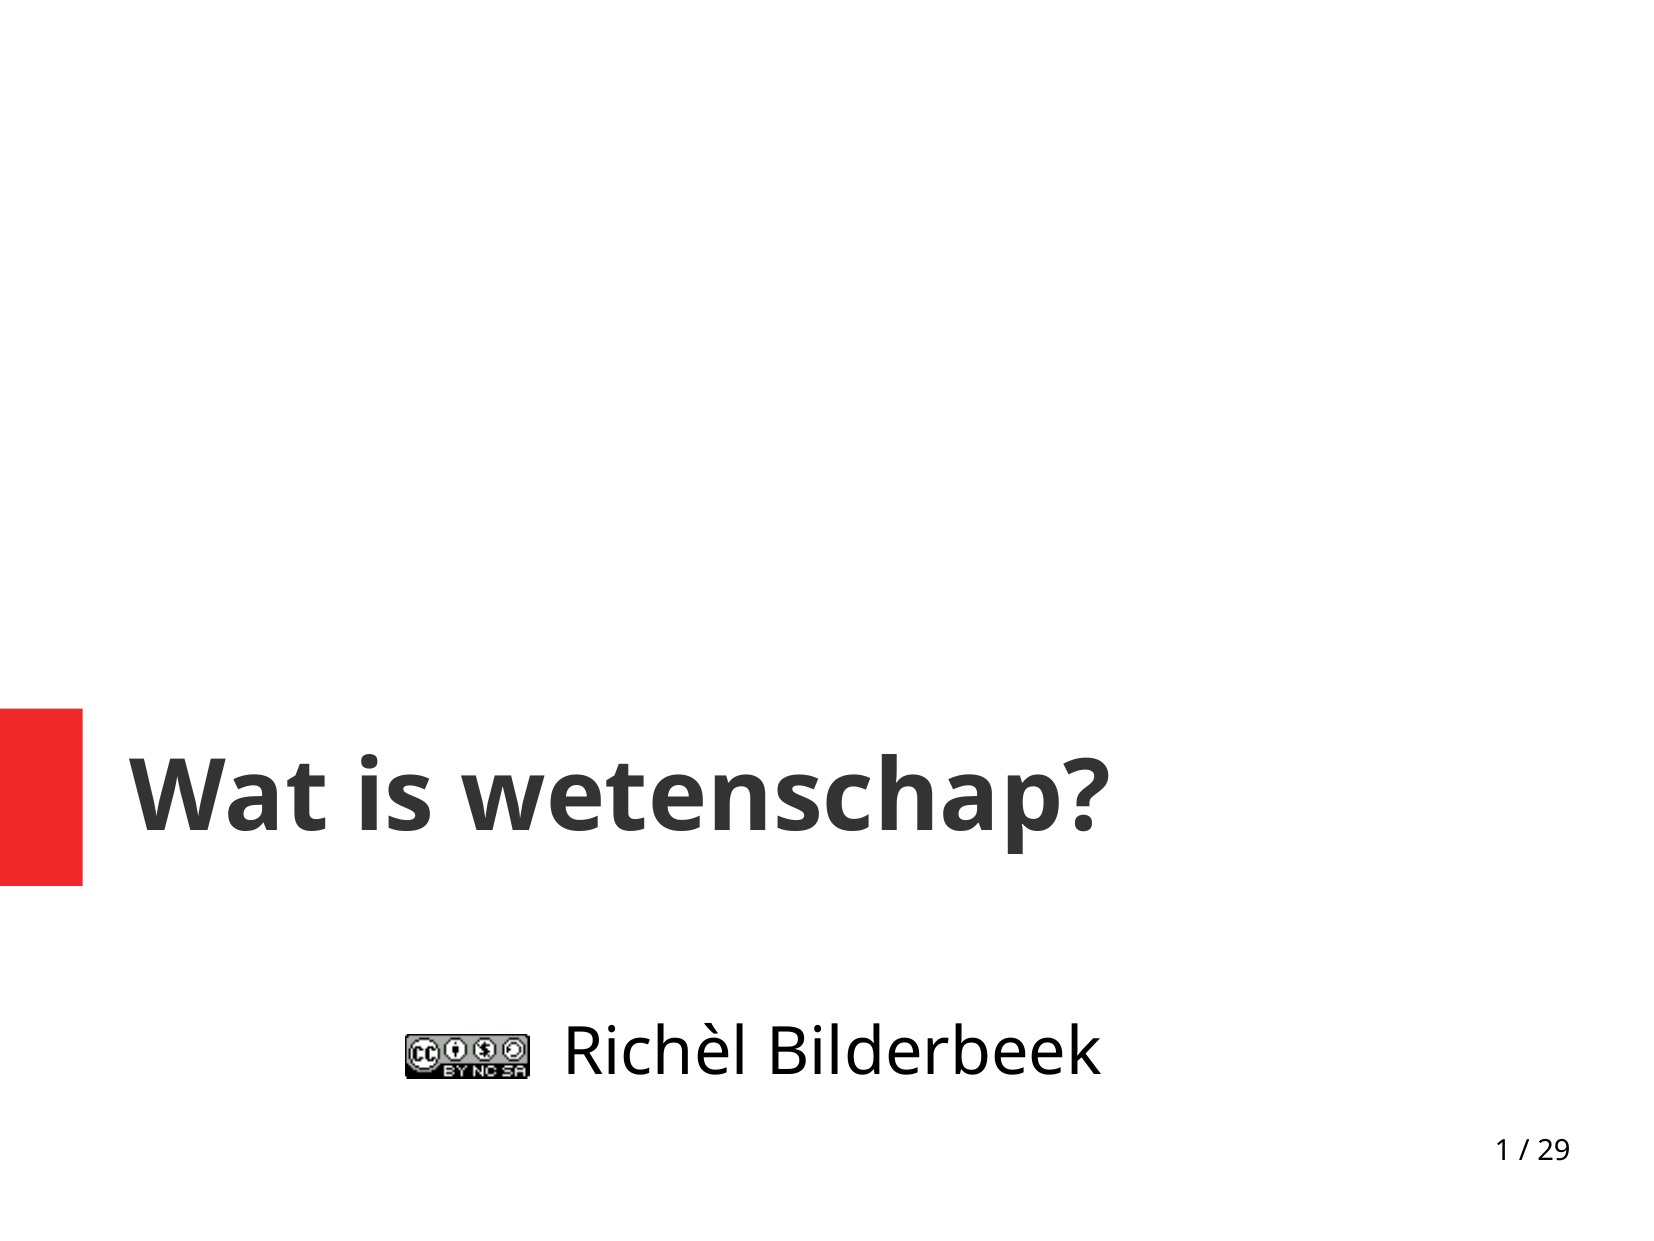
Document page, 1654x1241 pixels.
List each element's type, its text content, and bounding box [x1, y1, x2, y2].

title Wat is wetenschap? [129, 655, 1536, 928]
picture [405, 1034, 530, 1079]
subtitle Richèl Bilderbeek [129, 968, 1536, 1130]
